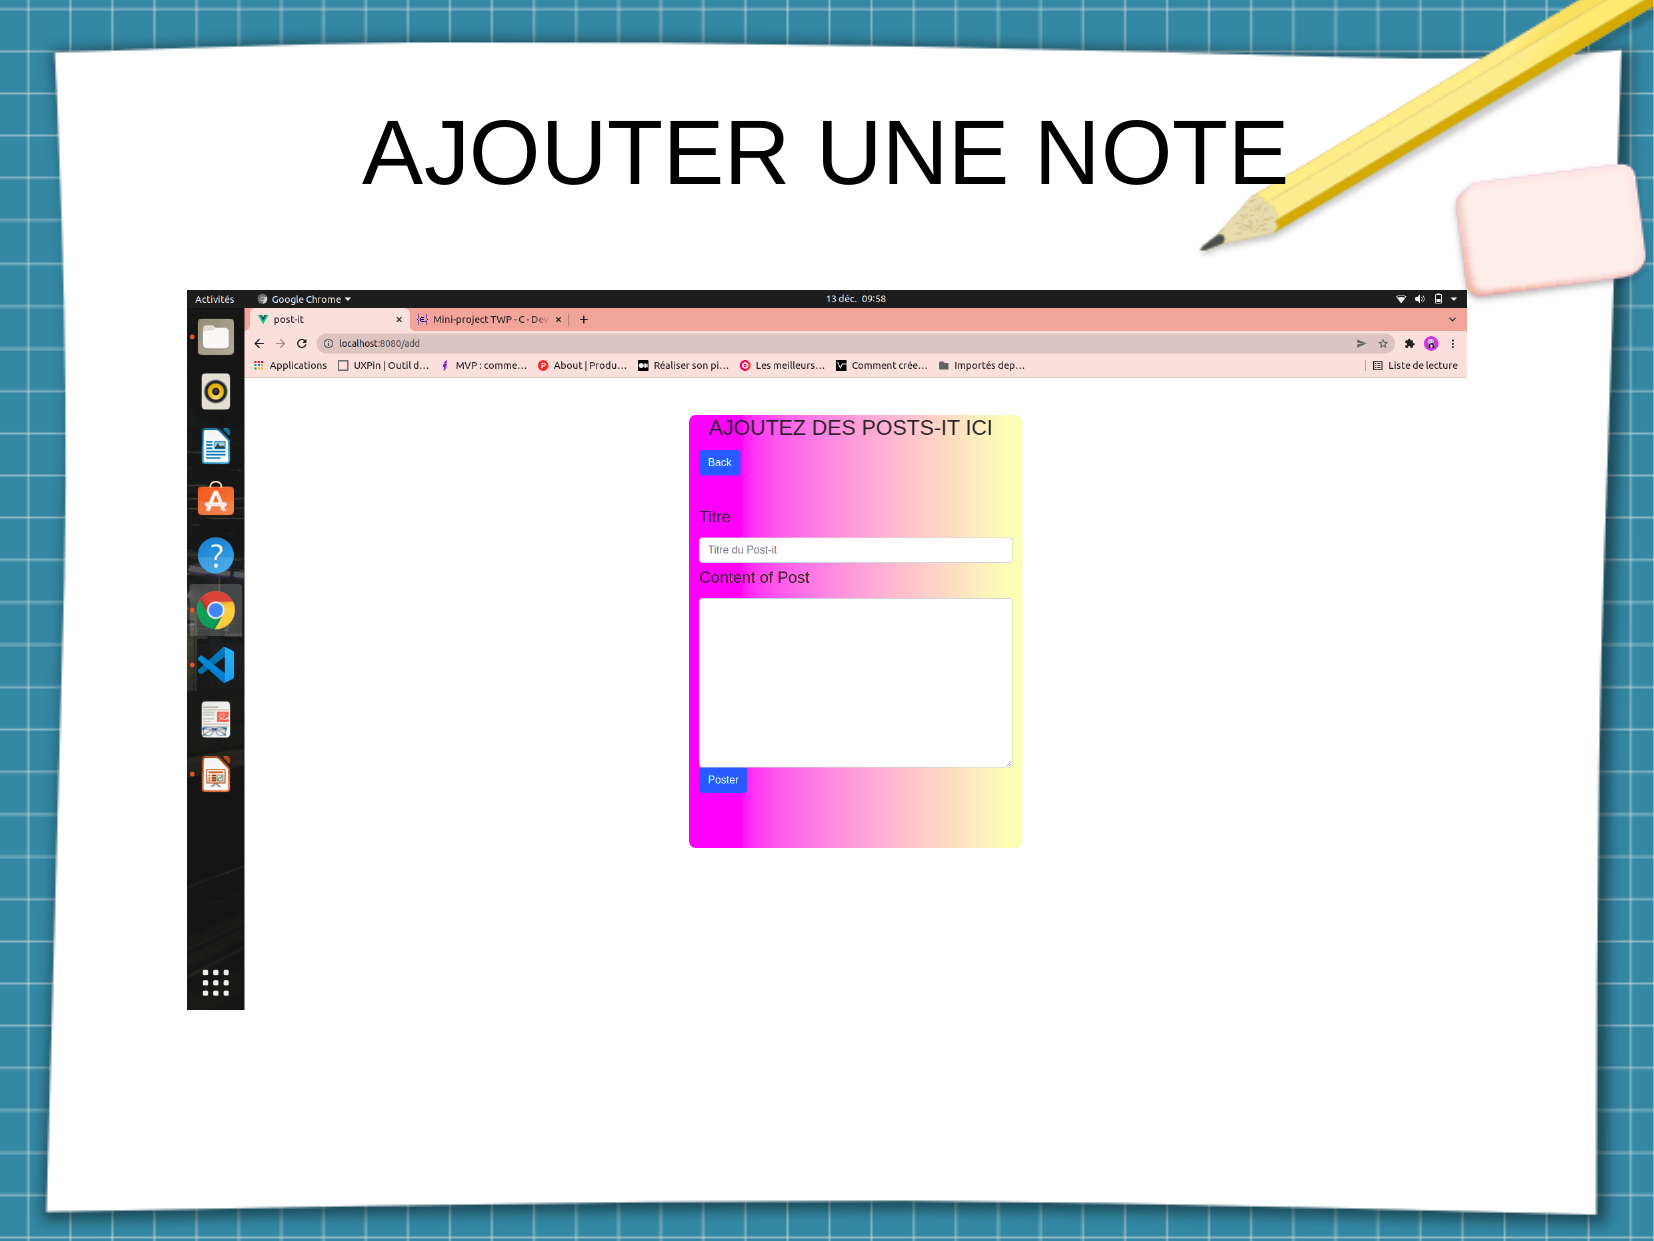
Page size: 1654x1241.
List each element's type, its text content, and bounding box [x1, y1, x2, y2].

picture [0, 0, 1654, 1241]
title AJOUTER UNE NOTE [82, 49, 1571, 257]
